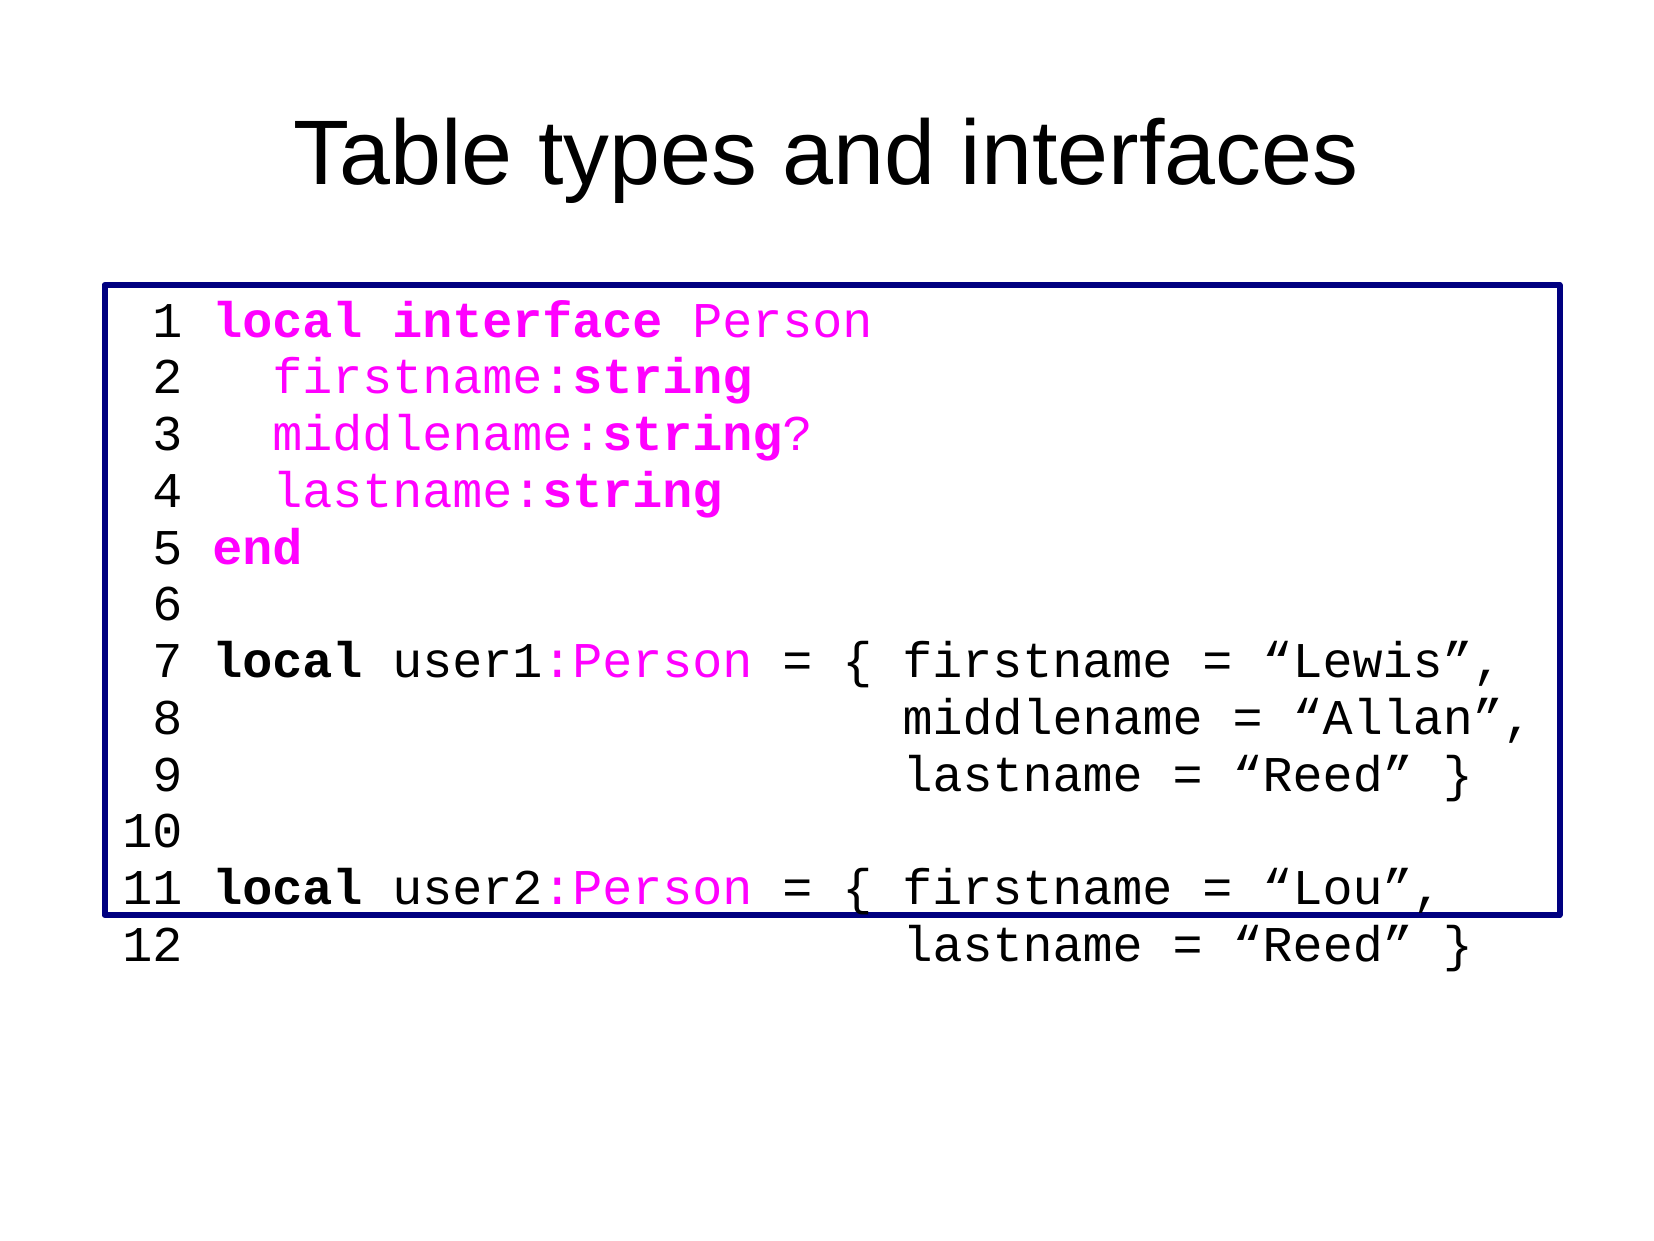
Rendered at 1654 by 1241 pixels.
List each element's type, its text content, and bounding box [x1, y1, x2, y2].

title Table types and interfaces [82, 49, 1571, 257]
text_box 1 local interface Person 2 firstname:string 3 middlename:string? 4 lastname:string 5 end 6 7 local user1:Person = { firstname = “Lewis”, 8 middlename = “Allan”, 9 lastname = “Reed” } 10 11 local user2:Person = { firstname = “Lou”, 12 lastname = “Reed” } [104, 285, 1560, 916]
